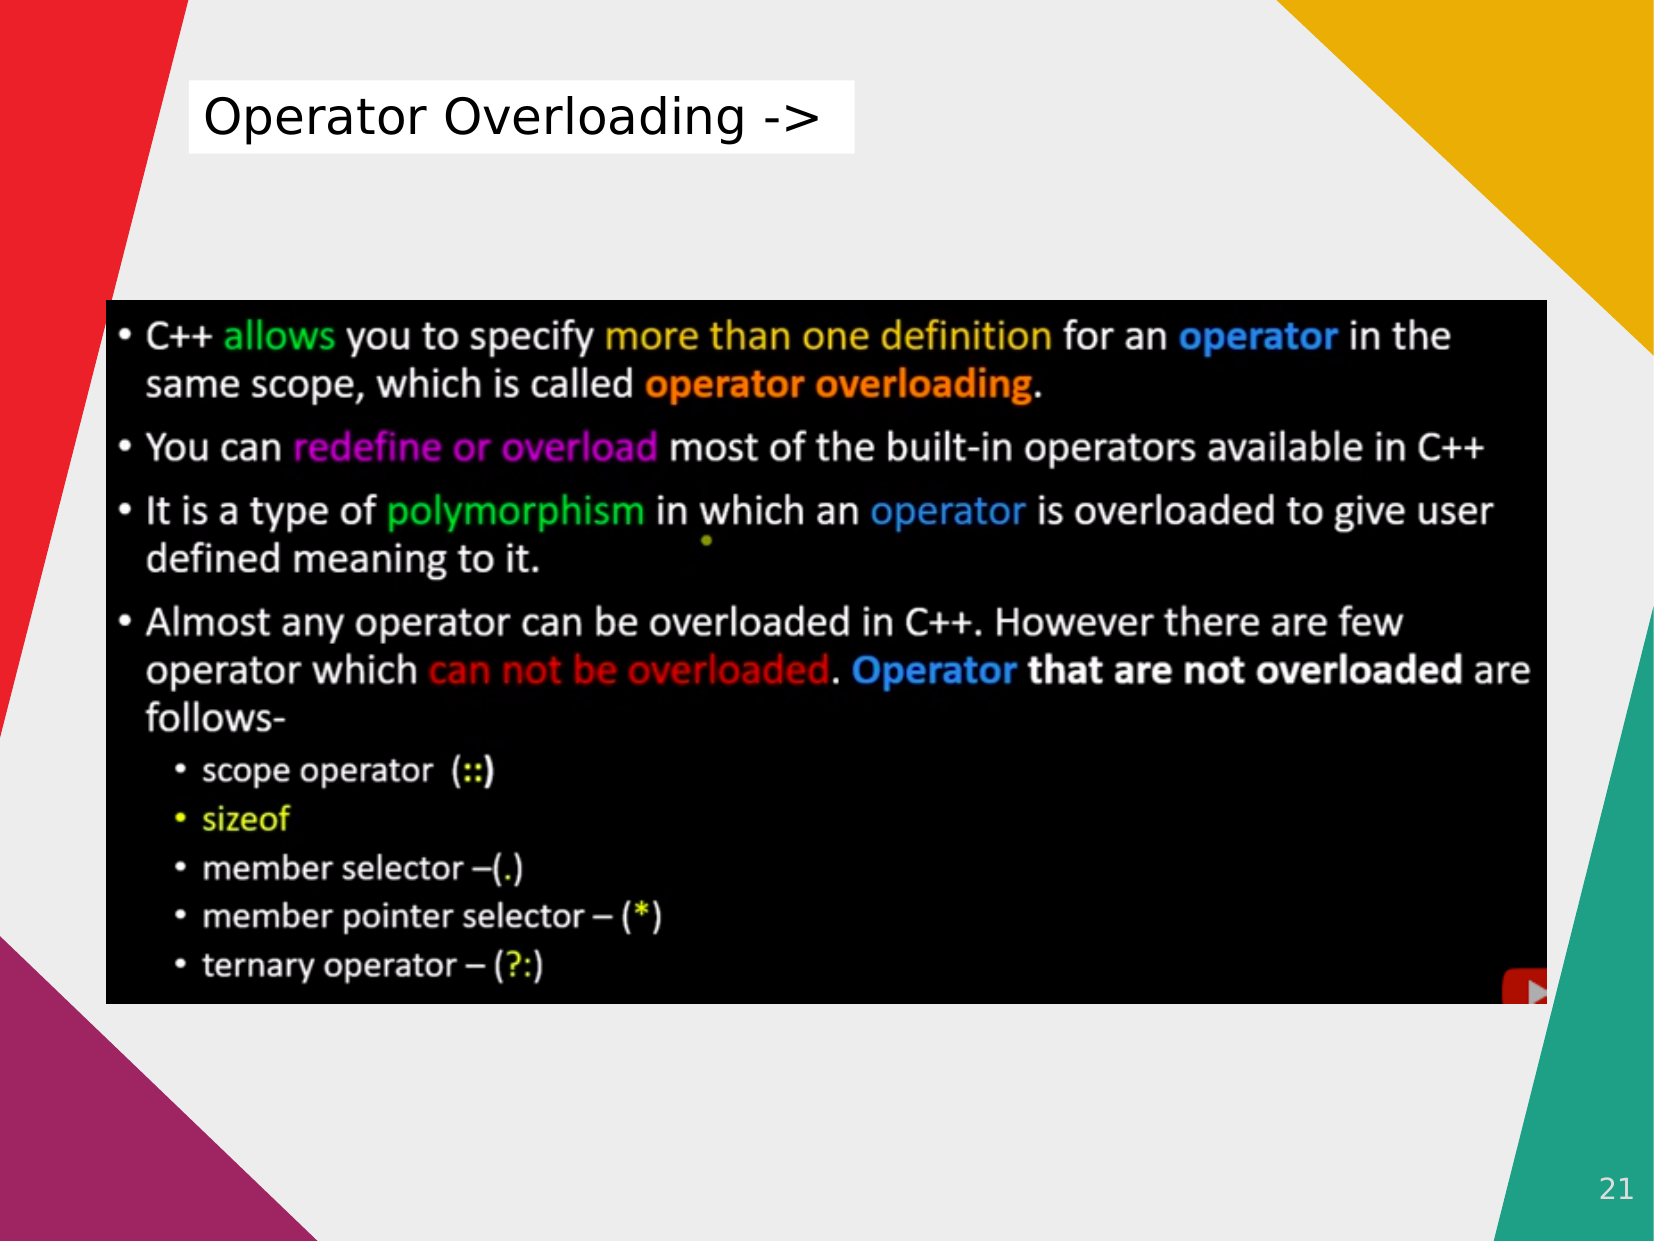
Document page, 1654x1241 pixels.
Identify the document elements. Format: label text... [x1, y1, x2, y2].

text_box Operator Overloading -> [188, 80, 855, 154]
picture [106, 300, 1547, 1004]
